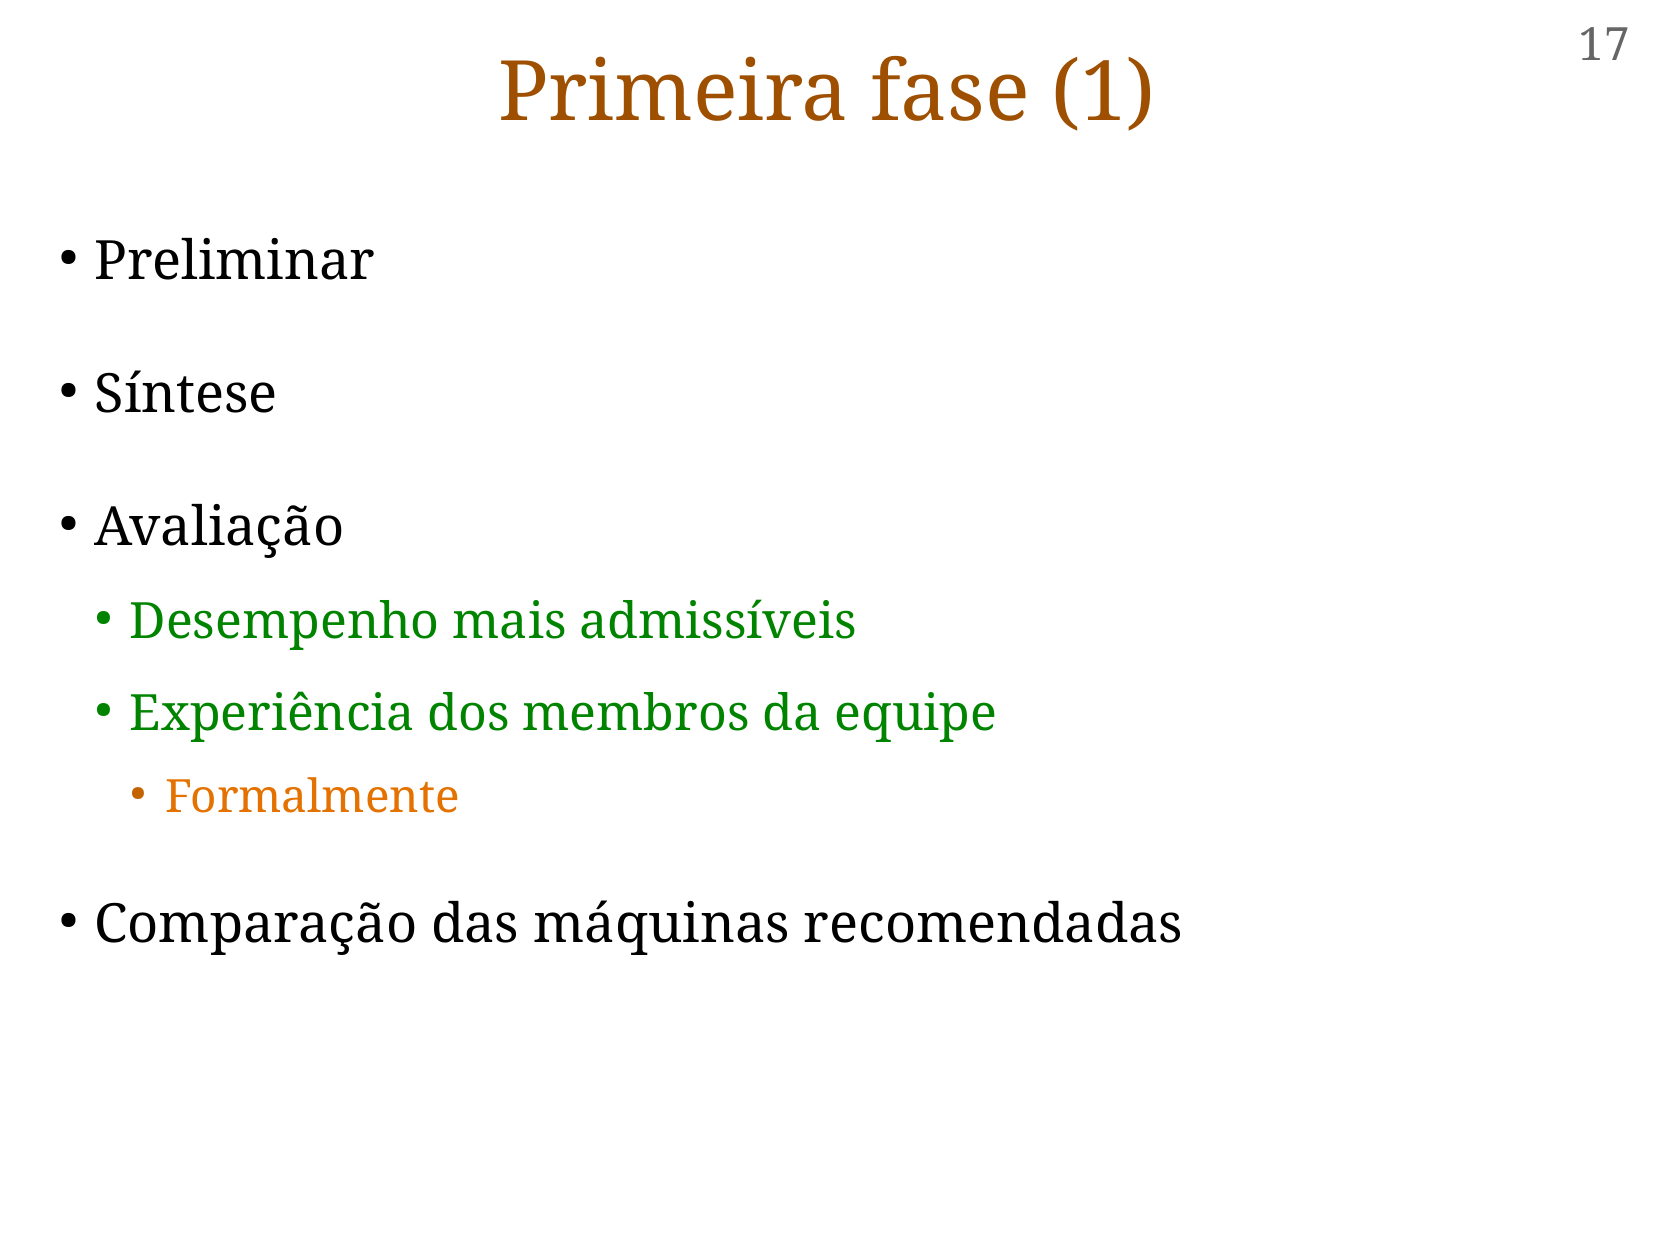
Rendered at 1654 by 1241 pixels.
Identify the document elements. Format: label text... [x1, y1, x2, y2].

title Primeira fase (1) [59, 29, 1595, 148]
list Preliminar Síntese Avaliação Desempenho mais admissíveis Experiência dos membros da equipe Formalmente Comparação das máquinas recomendadas [59, 221, 1595, 1211]
